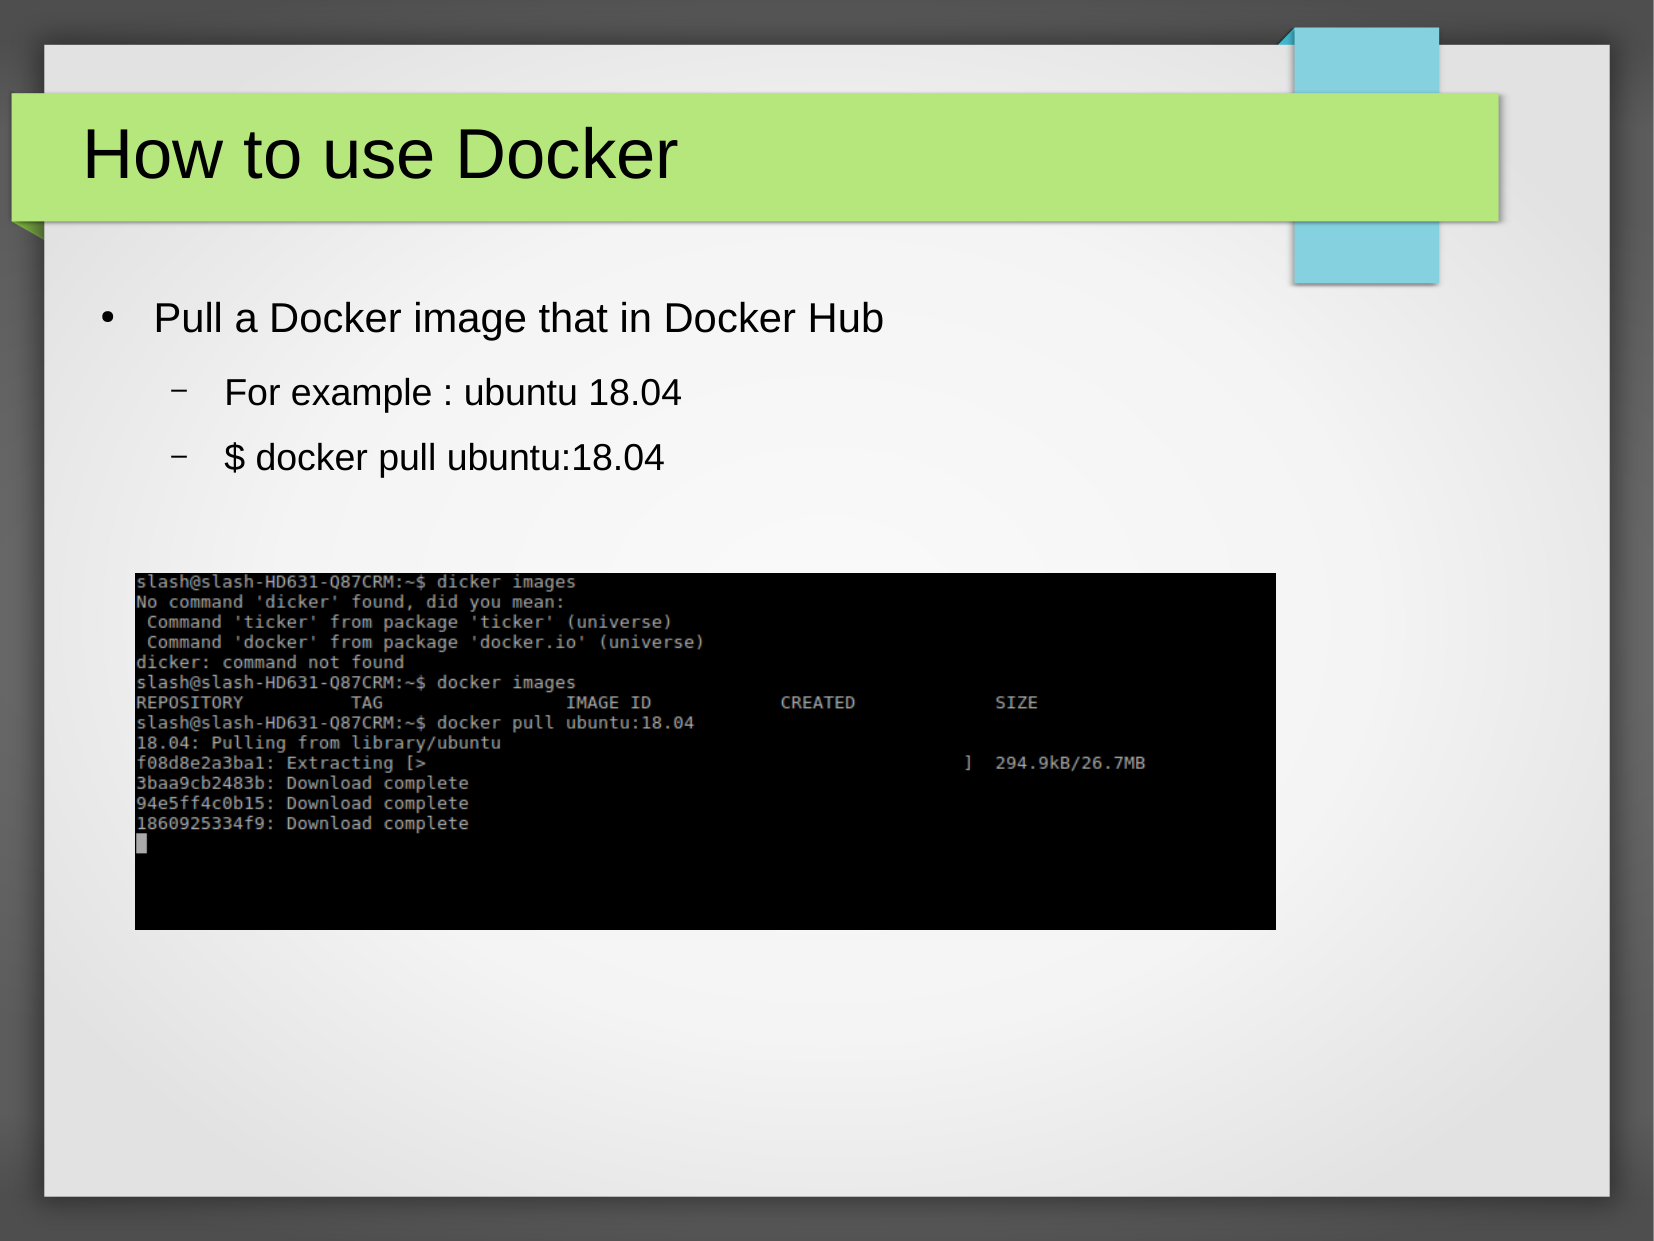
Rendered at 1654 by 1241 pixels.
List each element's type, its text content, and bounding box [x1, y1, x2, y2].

list Pull a Docker image that in Docker Hub For example : ubuntu 18.04 $ docker pull ubuntu:18.04 [82, 295, 1571, 1015]
title How to use Docker [82, 94, 1264, 213]
picture [0, 0, 1654, 1241]
